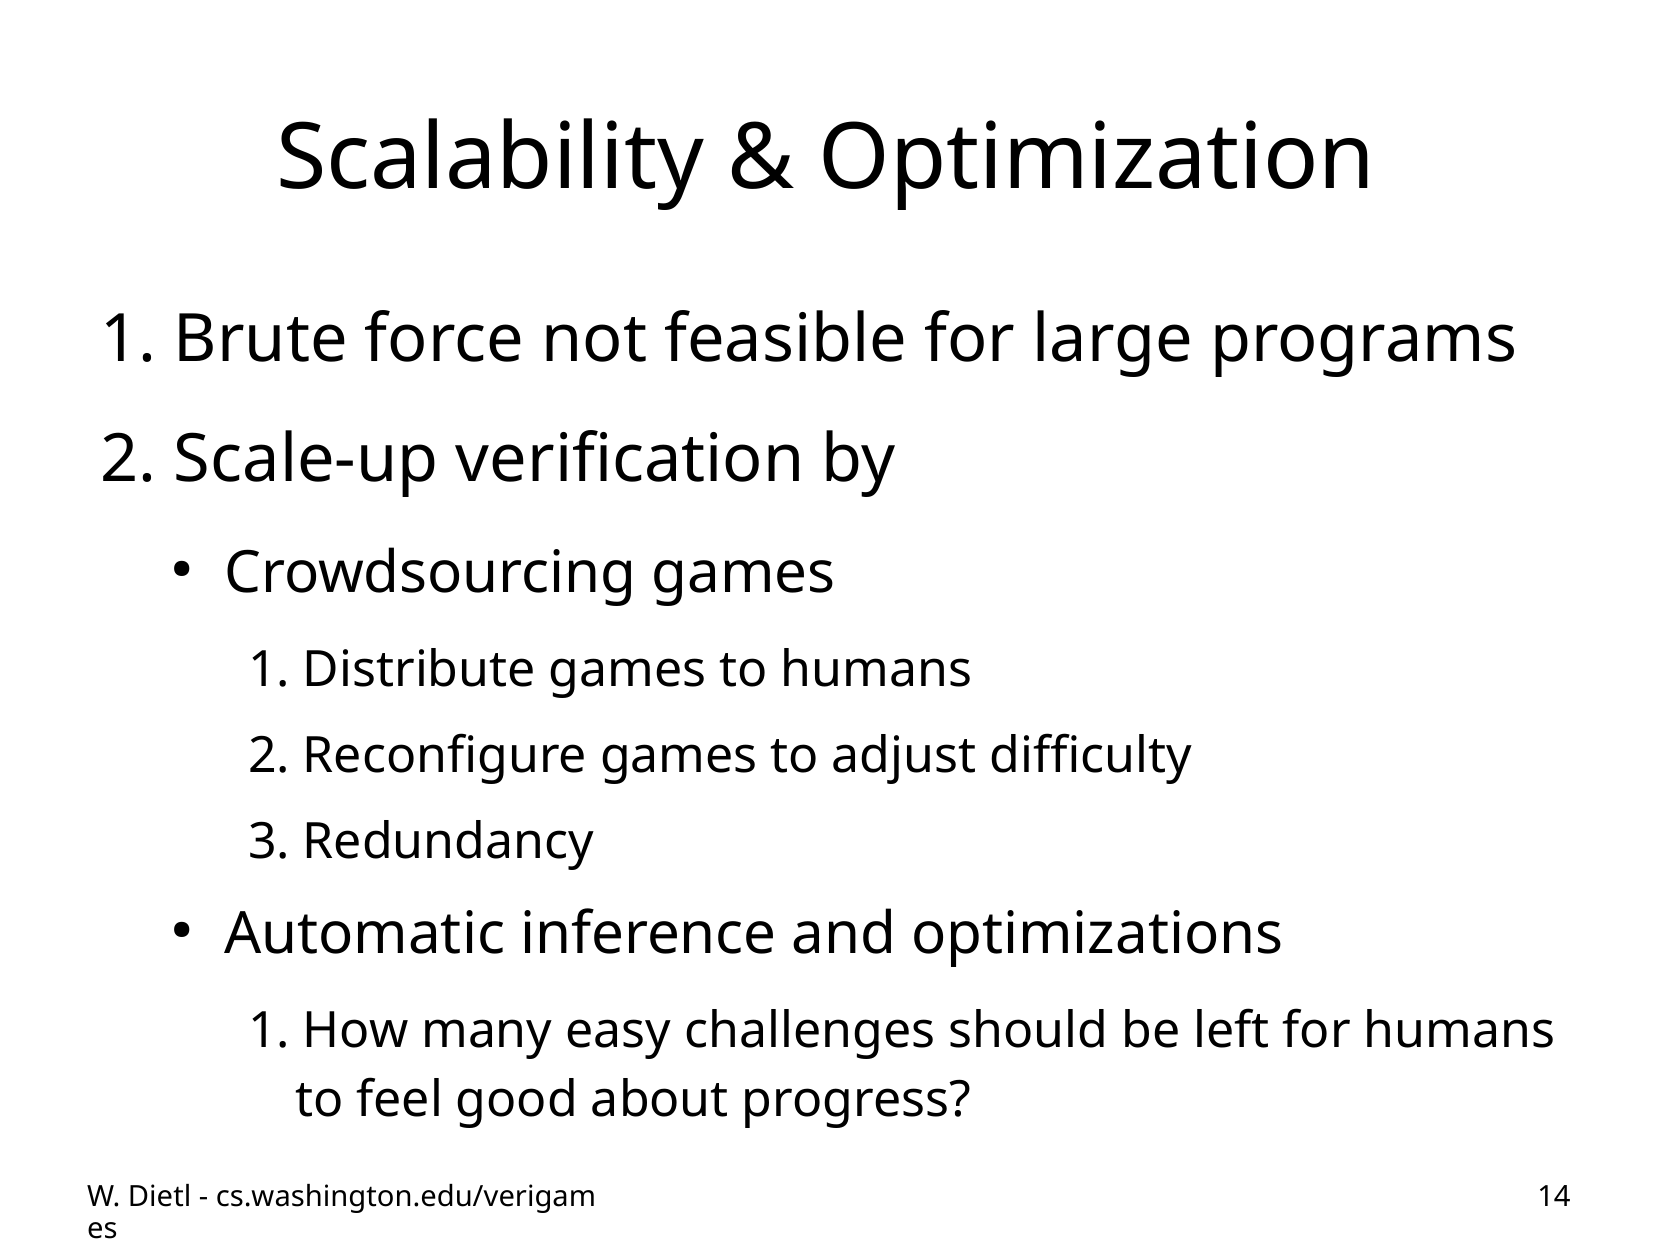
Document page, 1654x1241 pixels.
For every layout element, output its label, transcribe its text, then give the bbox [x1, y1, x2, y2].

list Brute force not feasible for large programs Scale-up verification by Crowdsourcing games Distribute games to humans Reconfigure games to adjust difficulty Redundancy Automatic inference and optimizations How many easy challenges should be left for humans to feel good about progress? [82, 290, 1571, 1109]
title Scalability & Optimization [82, 49, 1571, 257]
